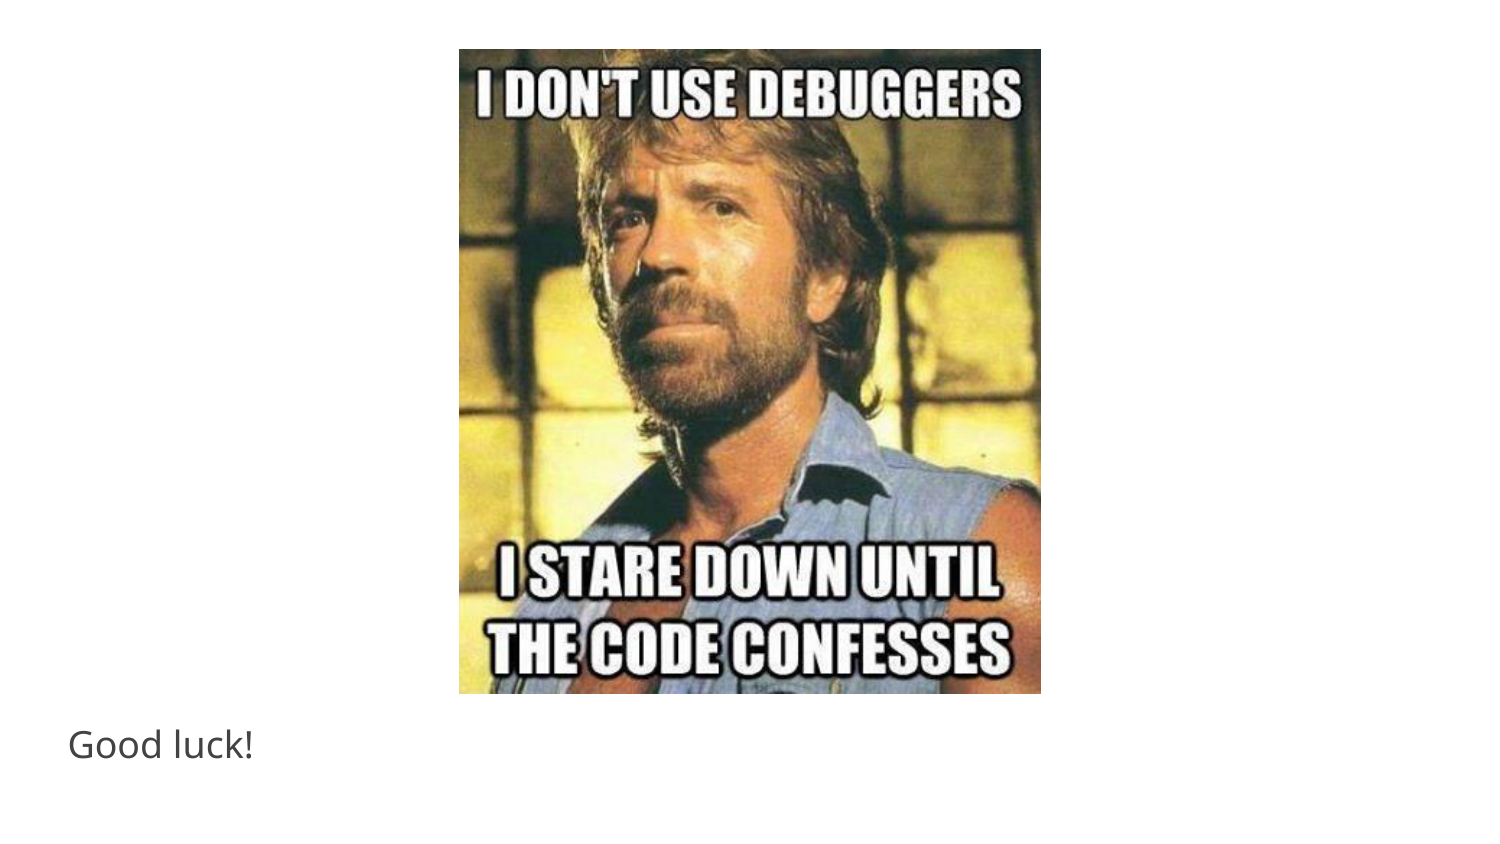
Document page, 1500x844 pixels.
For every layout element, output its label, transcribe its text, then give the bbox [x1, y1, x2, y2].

picture [459, 49, 1041, 694]
list Good luck! [52, 694, 1037, 793]
